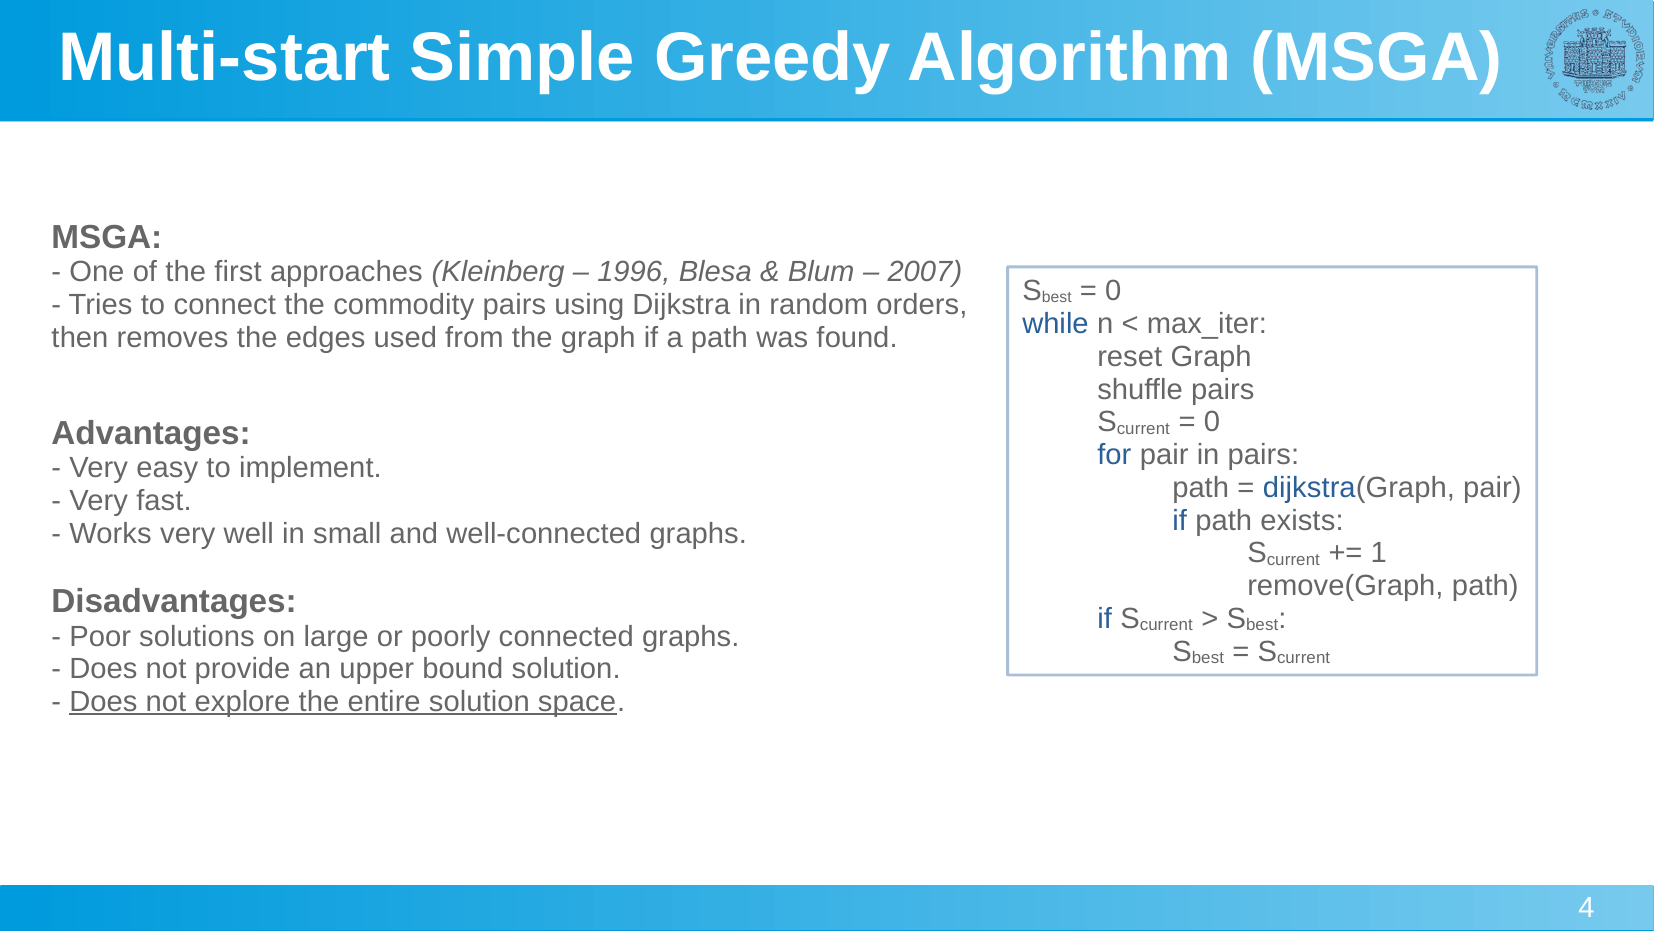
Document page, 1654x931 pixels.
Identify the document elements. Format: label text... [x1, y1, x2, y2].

text_box MSGA: - One of the first approaches (Kleinberg – 1996, Blesa & Blum – 2007) - Tries to connect the commodity pairs using Dijkstra in random orders, then removes the edges used from the graph if a path was found. Advantages: - Very easy to implement. - Very fast. - Works very well in small and well-connected graphs. Disadvantages: - Poor solutions on large or poorly connected graphs. - Does not provide an upper bound solution. - Does not explore the entire solution space. [36, 210, 984, 726]
picture [1537, 0, 1654, 117]
title Multi-start Simple Greedy Algorithm (MSGA) [59, 17, 1595, 97]
text_box Sbest = 0 while n < max_iter: reset Graph shuffle pairs Scurrent = 0 for pair in pairs: path = dijkstra(Graph, pair) if path exists: Scurrent += 1 remove(Graph, path) if Scurrent > Sbest: Sbest = Scurrent [1007, 266, 1537, 676]
